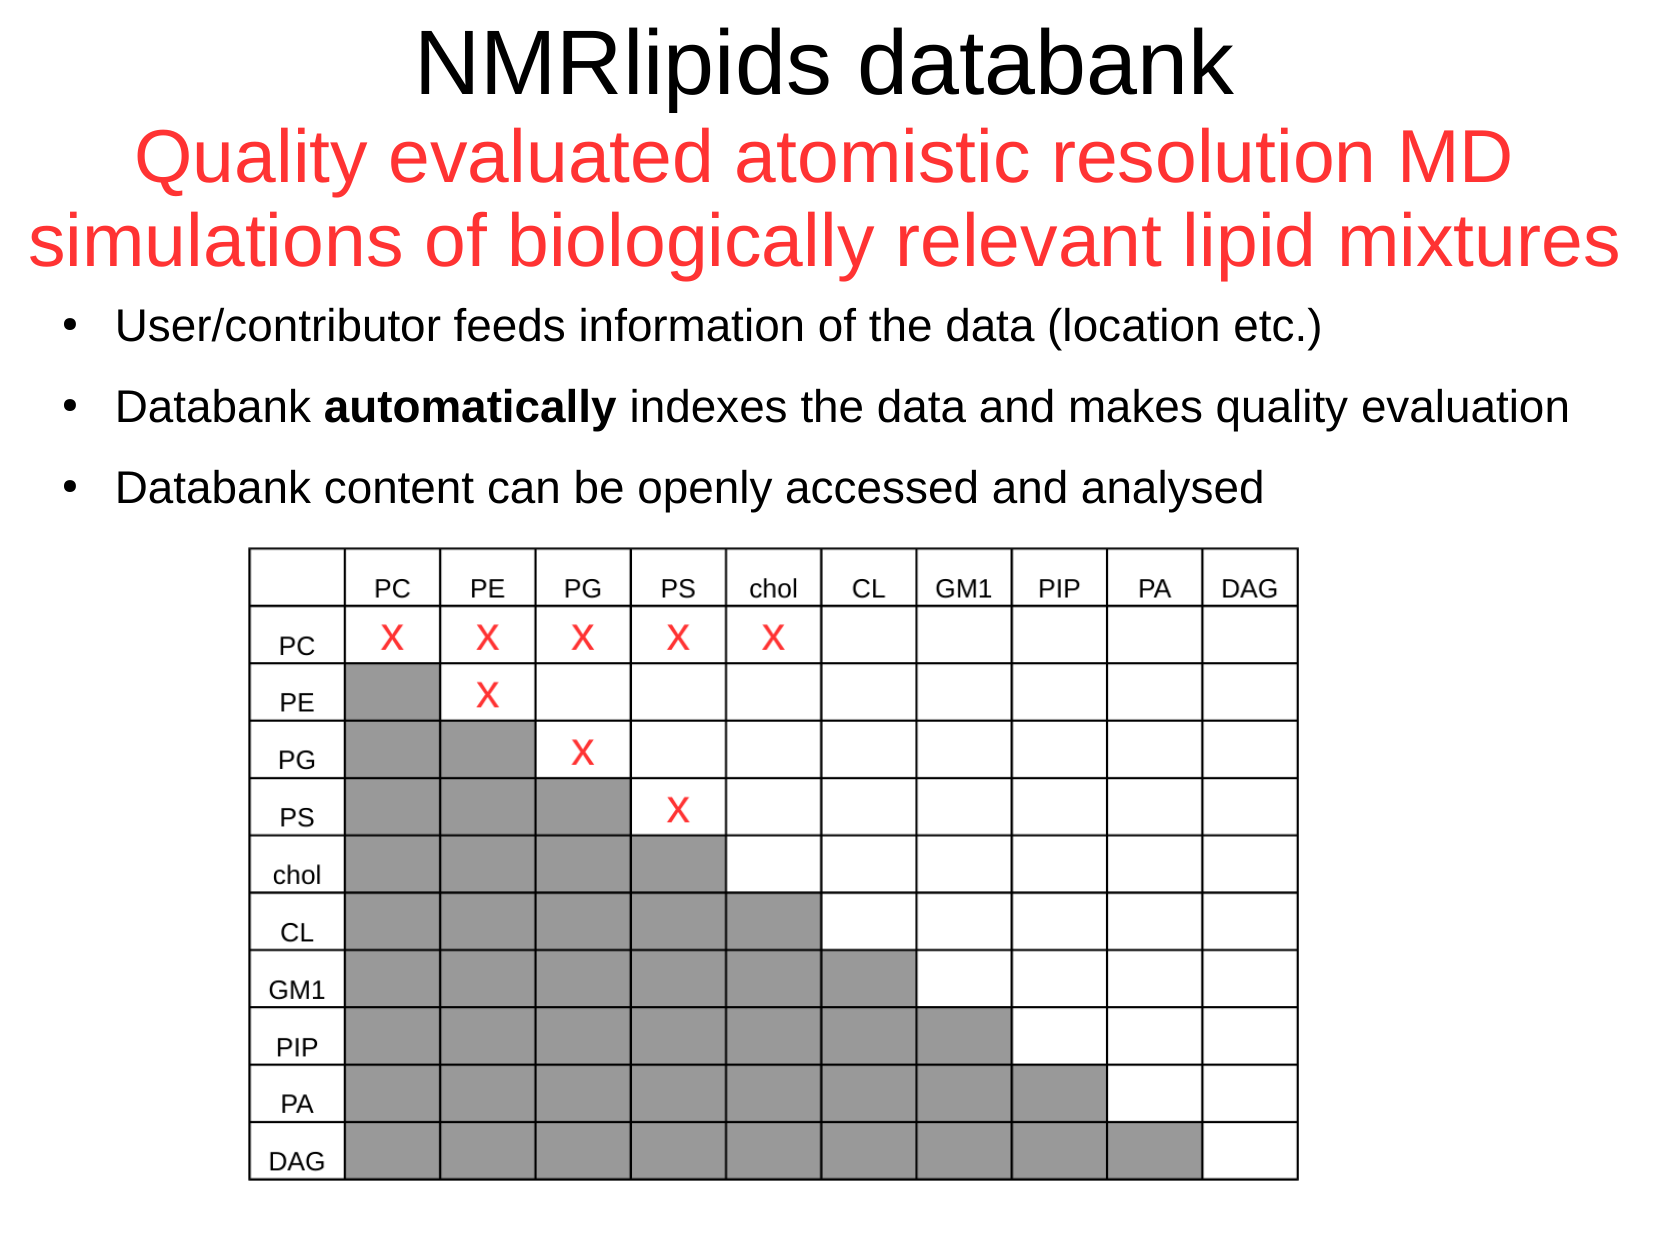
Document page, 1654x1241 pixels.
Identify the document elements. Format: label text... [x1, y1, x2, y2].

list User/contributor feeds information of the data (location etc.) Databank automatically indexes the data and makes quality evaluation Databank content can be openly accessed and analysed [44, 300, 1591, 1020]
picture [234, 1020, 1306, 1194]
title NMRlipids databank Quality evaluated atomistic resolution MD simulations of biologically relevant lipid mixtures [15, 0, 1636, 353]
